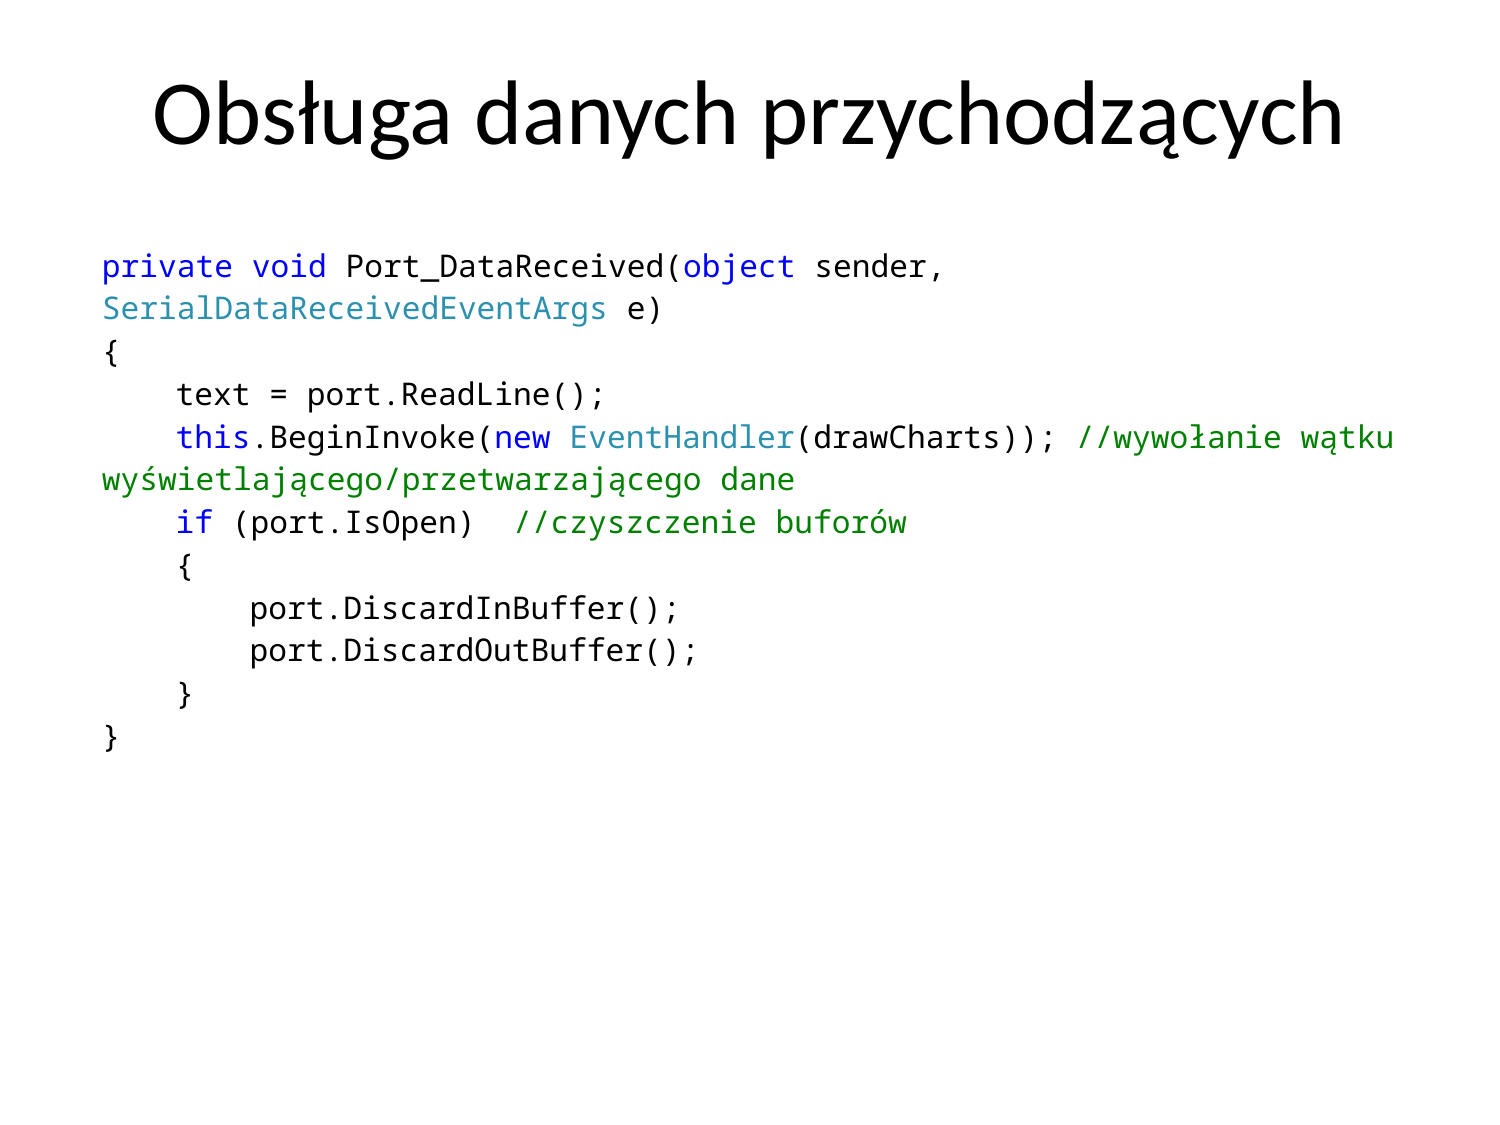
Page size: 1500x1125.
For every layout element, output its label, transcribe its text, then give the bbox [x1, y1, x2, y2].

title Obsługa danych przychodzących [75, 45, 1425, 233]
text_box private void Port_DataReceived(object sender, SerialDataReceivedEventArgs e) { text = port.ReadLine(); this.BeginInvoke(new EventHandler(drawCharts)); //wywołanie wątku wyświetlającego/przetwarzającego dane if (port.IsOpen) //czyszczenie buforów { port.DiscardInBuffer(); port.DiscardOutBuffer(); } } [87, 236, 1453, 1052]
